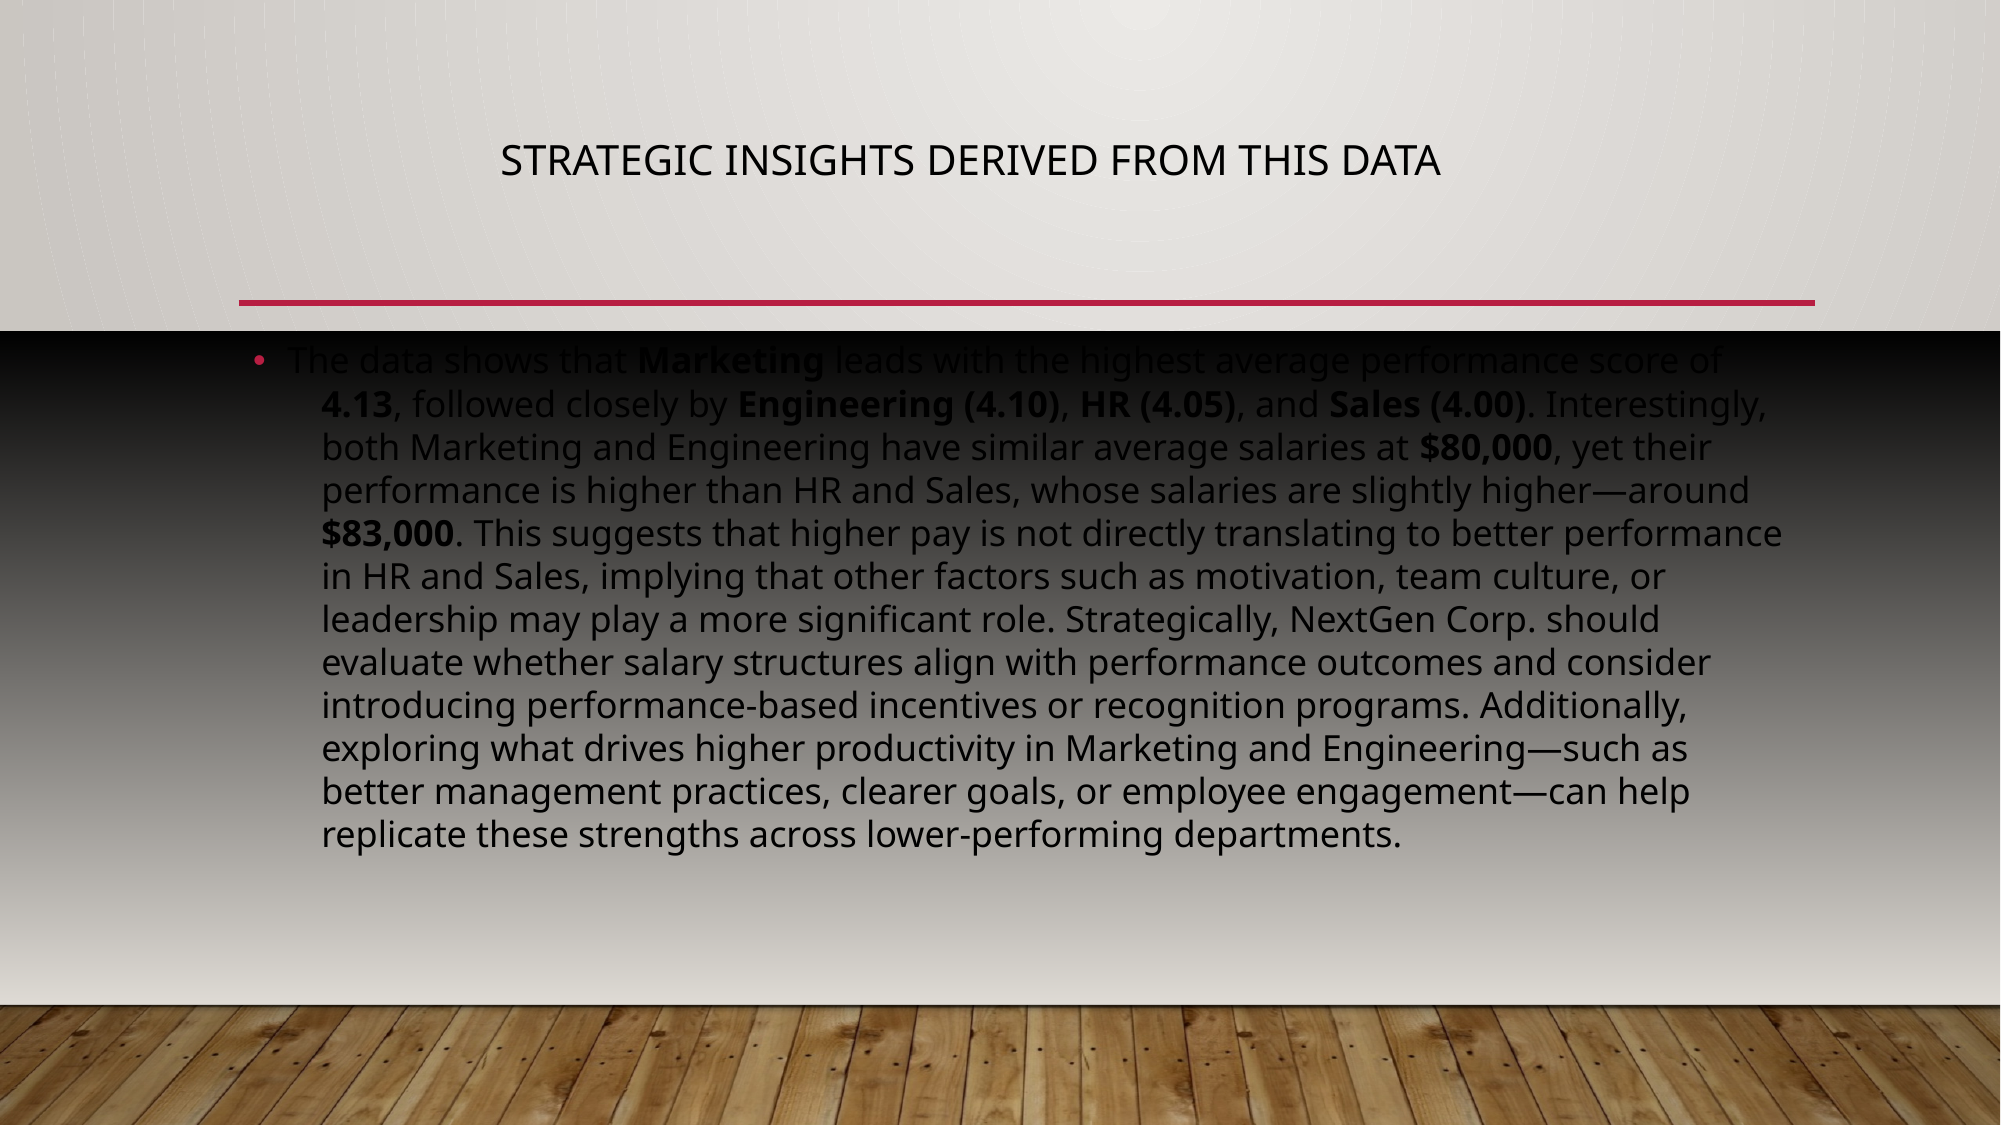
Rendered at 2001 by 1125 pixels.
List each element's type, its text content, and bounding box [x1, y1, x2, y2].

list The data shows that Marketing leads with the highest average performance score of 4.13, followed closely by Engineering (4.10), HR (4.05), and Sales (4.00). Interestingly, both Marketing and Engineering have similar average salaries at $80,000, yet their performance is higher than HR and Sales, whose salaries are slightly higher—around $83,000. This suggests that higher pay is not directly translating to better performance in HR and Sales, implying that other factors such as motivation, team culture, or leadership may play a more significant role. Strategically, NextGen Corp. should evaluate whether salary structures align with performance outcomes and consider introducing performance-based incentives or recognition programs. Additionally, exploring what drives higher productivity in Marketing and Engineering—such as better management practices, clearer goals, or employee engagement—can help replicate these strengths across lower-performing departments. [238, 330, 1814, 897]
title Strategic insights derived from tHIS data [238, 131, 1814, 305]
